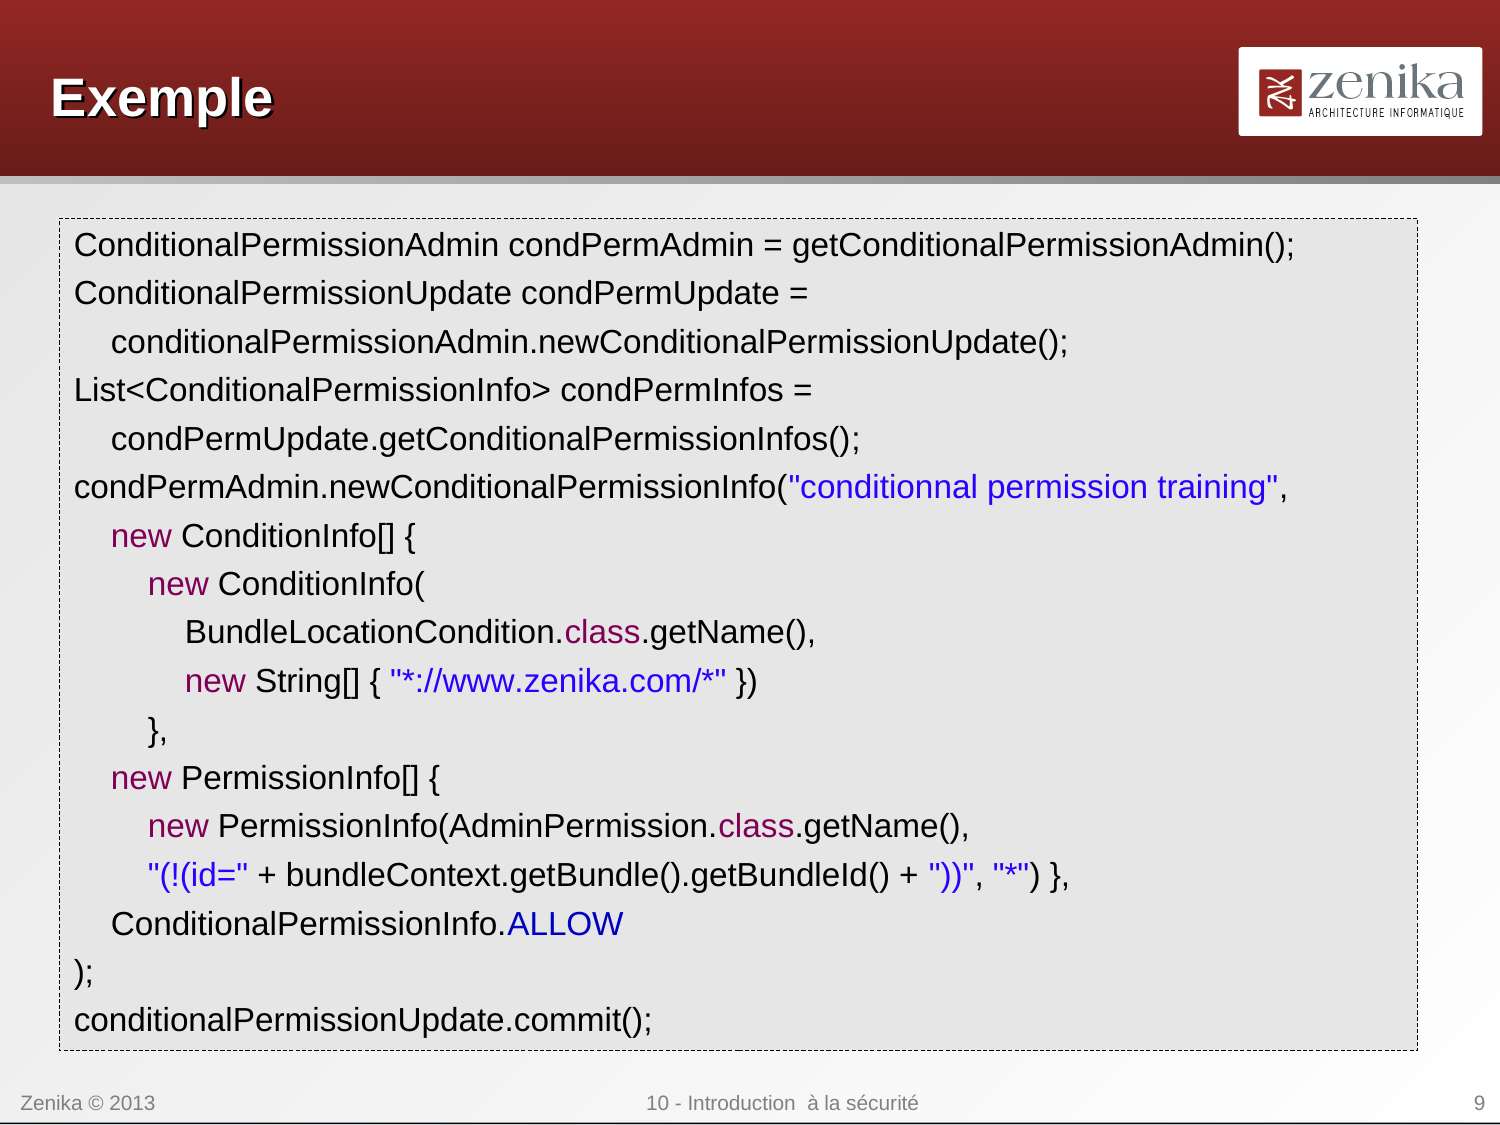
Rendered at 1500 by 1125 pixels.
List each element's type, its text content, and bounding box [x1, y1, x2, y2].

list ConditionalPermissionAdmin condPermAdmin = getConditionalPermissionAdmin(); ConditionalPermissionUpdate condPermUpdate = conditionalPermissionAdmin.newConditionalPermissionUpdate(); List<ConditionalPermissionInfo> condPermInfos = condPermUpdate.getConditionalPermissionInfos(); condPermAdmin.newConditionalPermissionInfo("conditionnal permission training", new ConditionInfo[] { new ConditionInfo( BundleLocationCondition.class.getName(), new String[] { "*://www.zenika.com/*" }) }, new PermissionInfo[] { new PermissionInfo(AdminPermission.class.getName(), "(!(id=" + bundleContext.getBundle().getBundleId() + "))", "*") }, ConditionalPermissionInfo.ALLOW ); conditionalPermissionUpdate.commit(); [59, 218, 1418, 1051]
title Exemple [50, 22, 1206, 172]
picture [1257, 58, 1464, 125]
